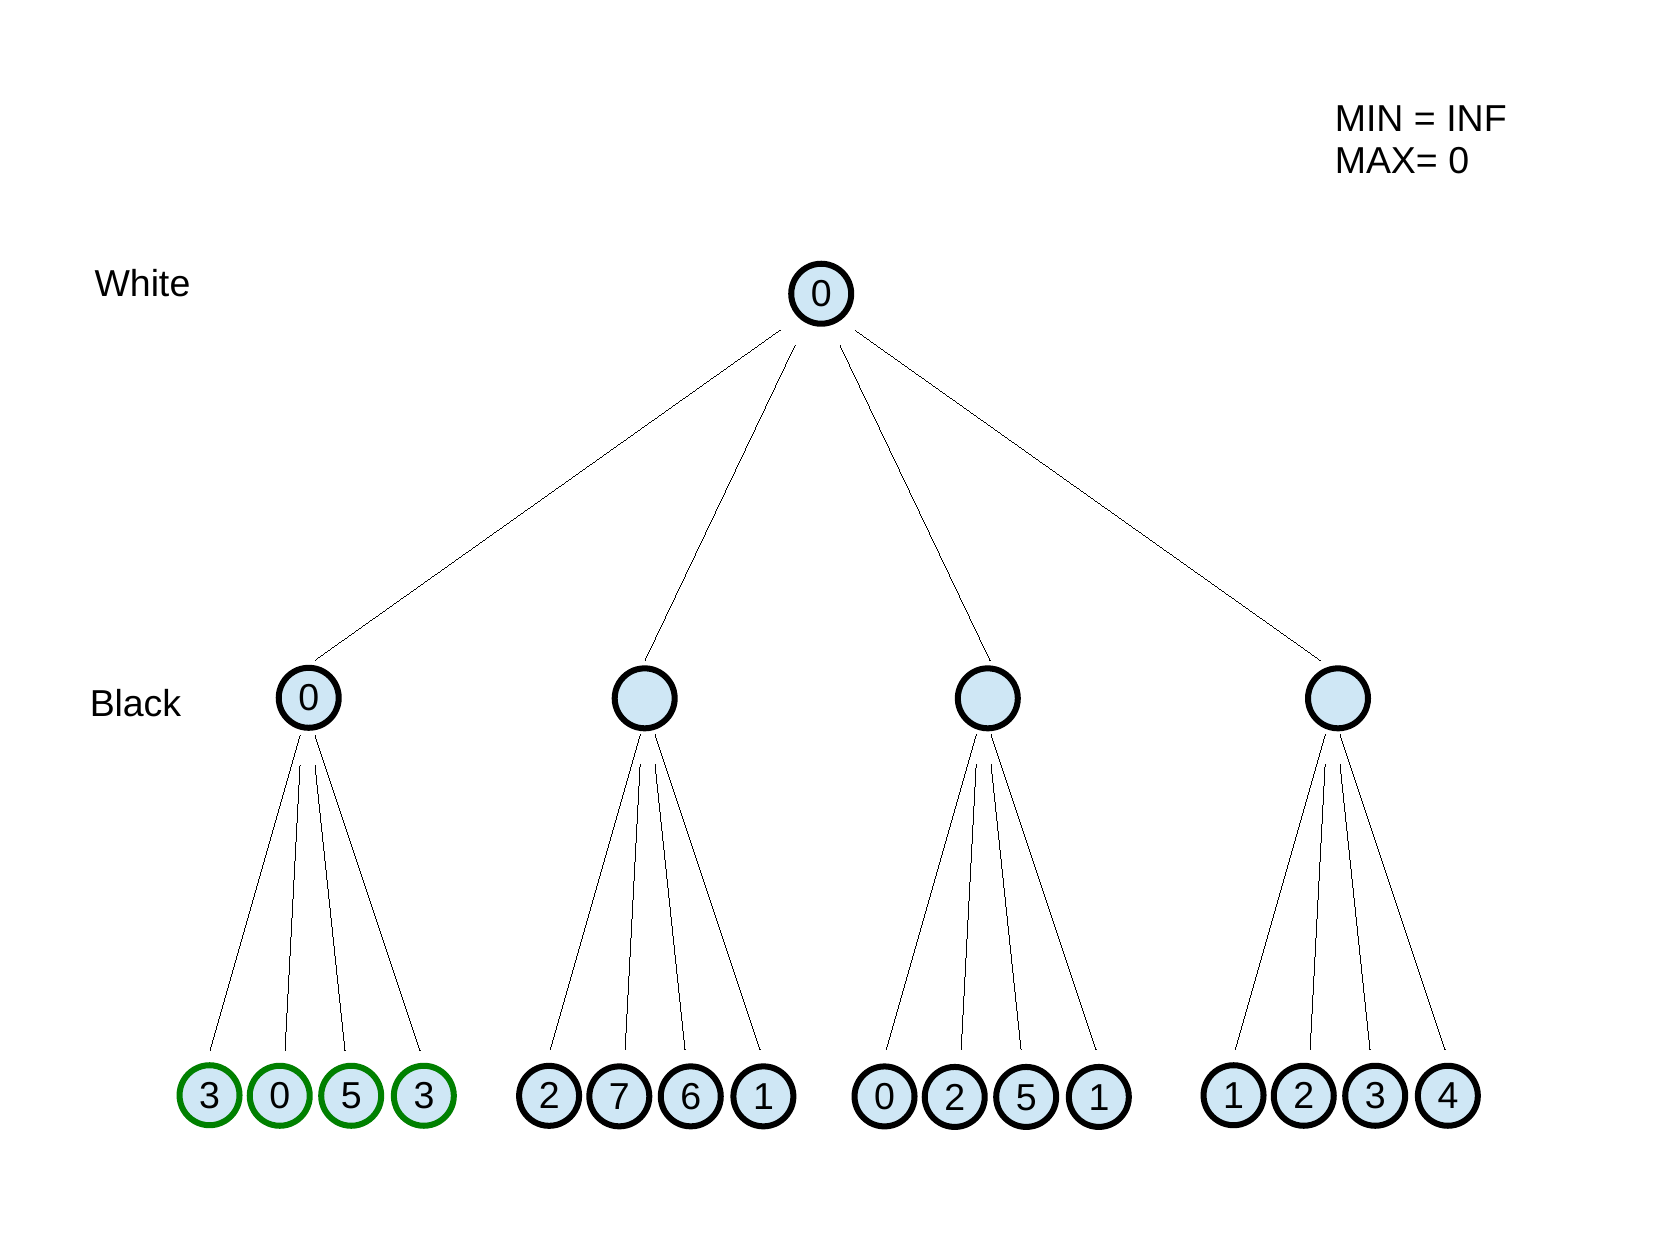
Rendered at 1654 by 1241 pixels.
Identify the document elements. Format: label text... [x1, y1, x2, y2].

text_box White [79, 255, 206, 312]
text_box Black [75, 675, 197, 732]
text_box [1308, 668, 1369, 729]
text_box 7 [589, 1066, 650, 1127]
text_box 0 [791, 263, 852, 324]
text_box 5 [321, 1065, 382, 1126]
text_box MIN = INF MAX= 0 [1320, 90, 1522, 189]
text_box 1 [733, 1066, 794, 1127]
text_box 1 [1203, 1065, 1264, 1126]
text_box 1 [1068, 1066, 1129, 1127]
text_box 5 [996, 1066, 1057, 1127]
text_box 2 [924, 1066, 985, 1127]
text_box 3 [179, 1065, 240, 1126]
text_box 0 [278, 667, 339, 728]
text_box [614, 668, 675, 729]
text_box 0 [249, 1065, 310, 1126]
text_box 2 [519, 1065, 580, 1126]
text_box 0 [854, 1066, 915, 1127]
text_box 6 [660, 1066, 721, 1127]
text_box 2 [1273, 1065, 1334, 1126]
text_box [957, 668, 1018, 729]
text_box 3 [1345, 1065, 1406, 1126]
text_box 4 [1417, 1065, 1478, 1126]
text_box 3 [393, 1065, 454, 1126]
